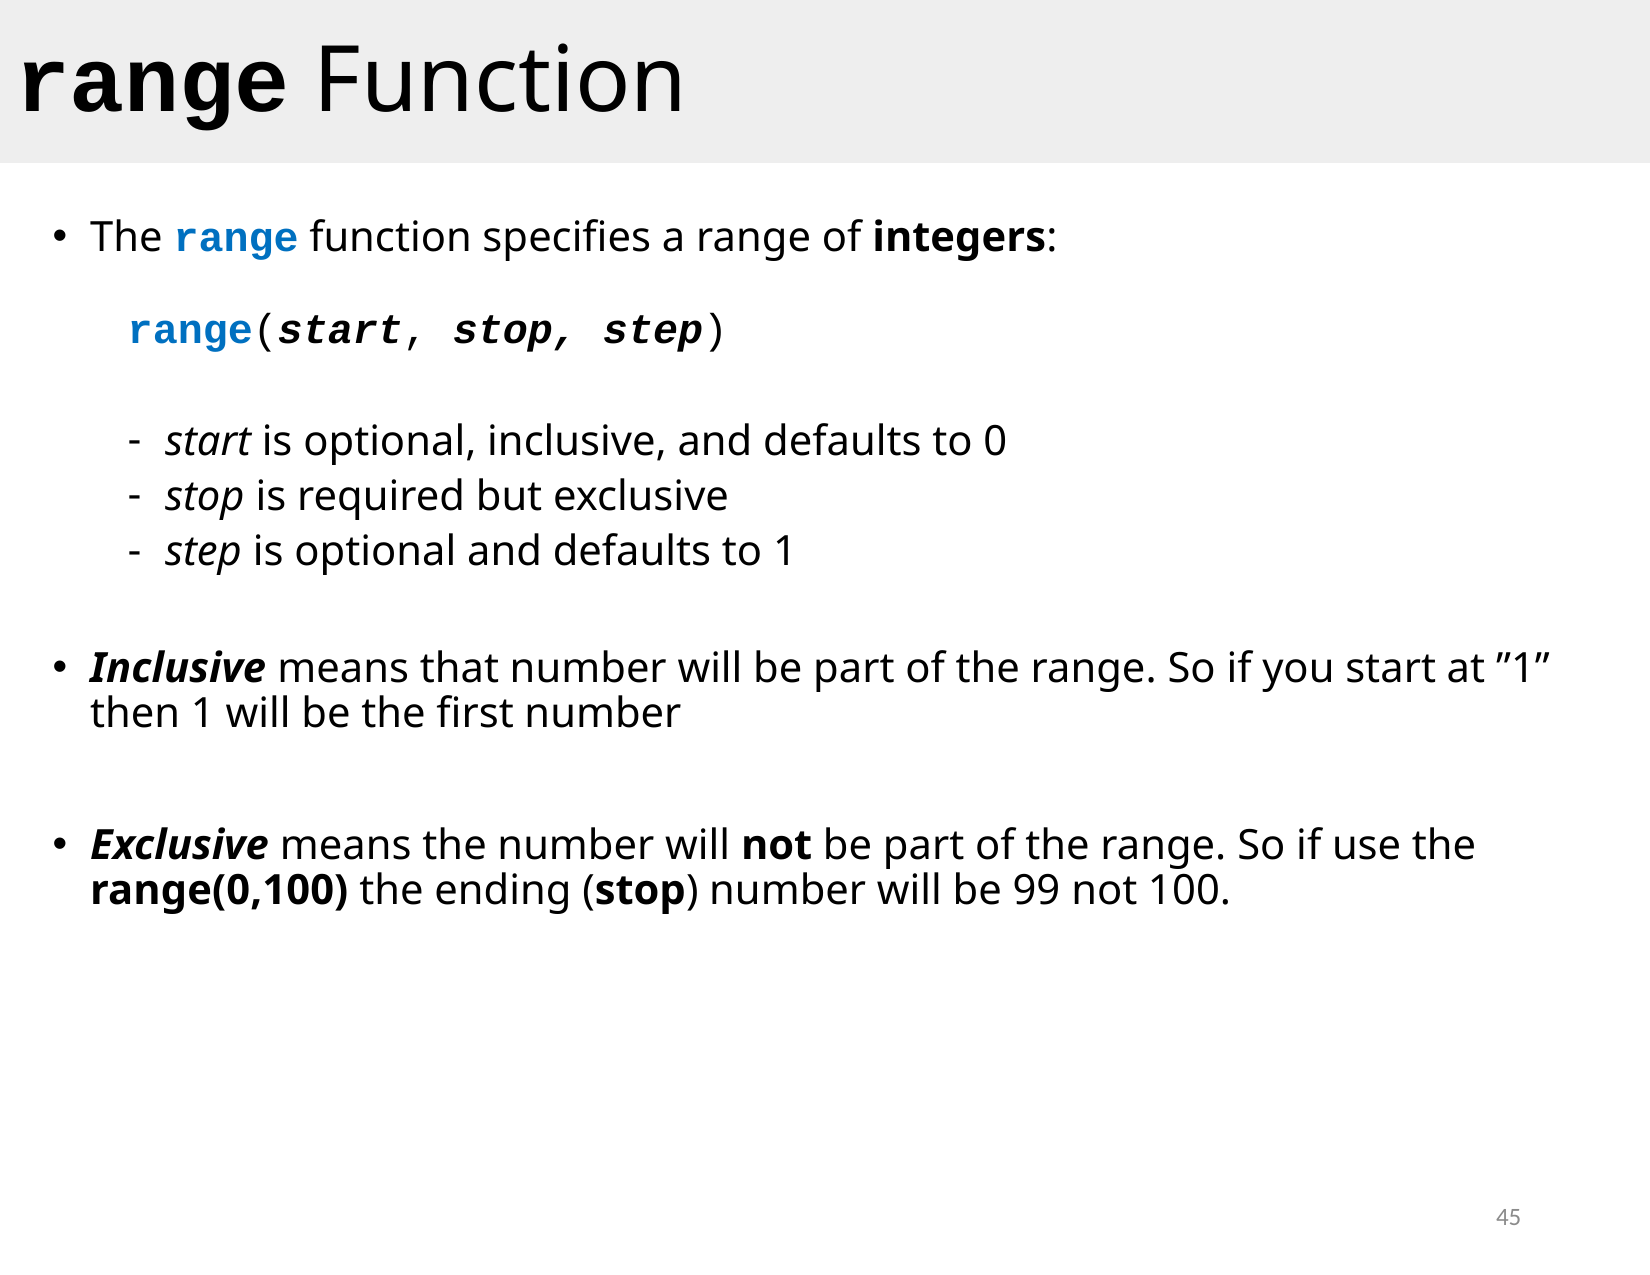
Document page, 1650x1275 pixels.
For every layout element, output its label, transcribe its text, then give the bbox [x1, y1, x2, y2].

title range Function [0, 0, 1650, 163]
list The range function specifies a range of integers: range(start, stop, step) start is optional, inclusive, and defaults to 0 stop is required but exclusive step is optional and defaults to 1 Inclusive means that number will be part of the range. So if you start at ”1” then 1 will be the first number Exclusive means the number will not be part of the range. So if use the range(0,100) the ending (stop) number will be 99 not 100. [37, 207, 1595, 1197]
